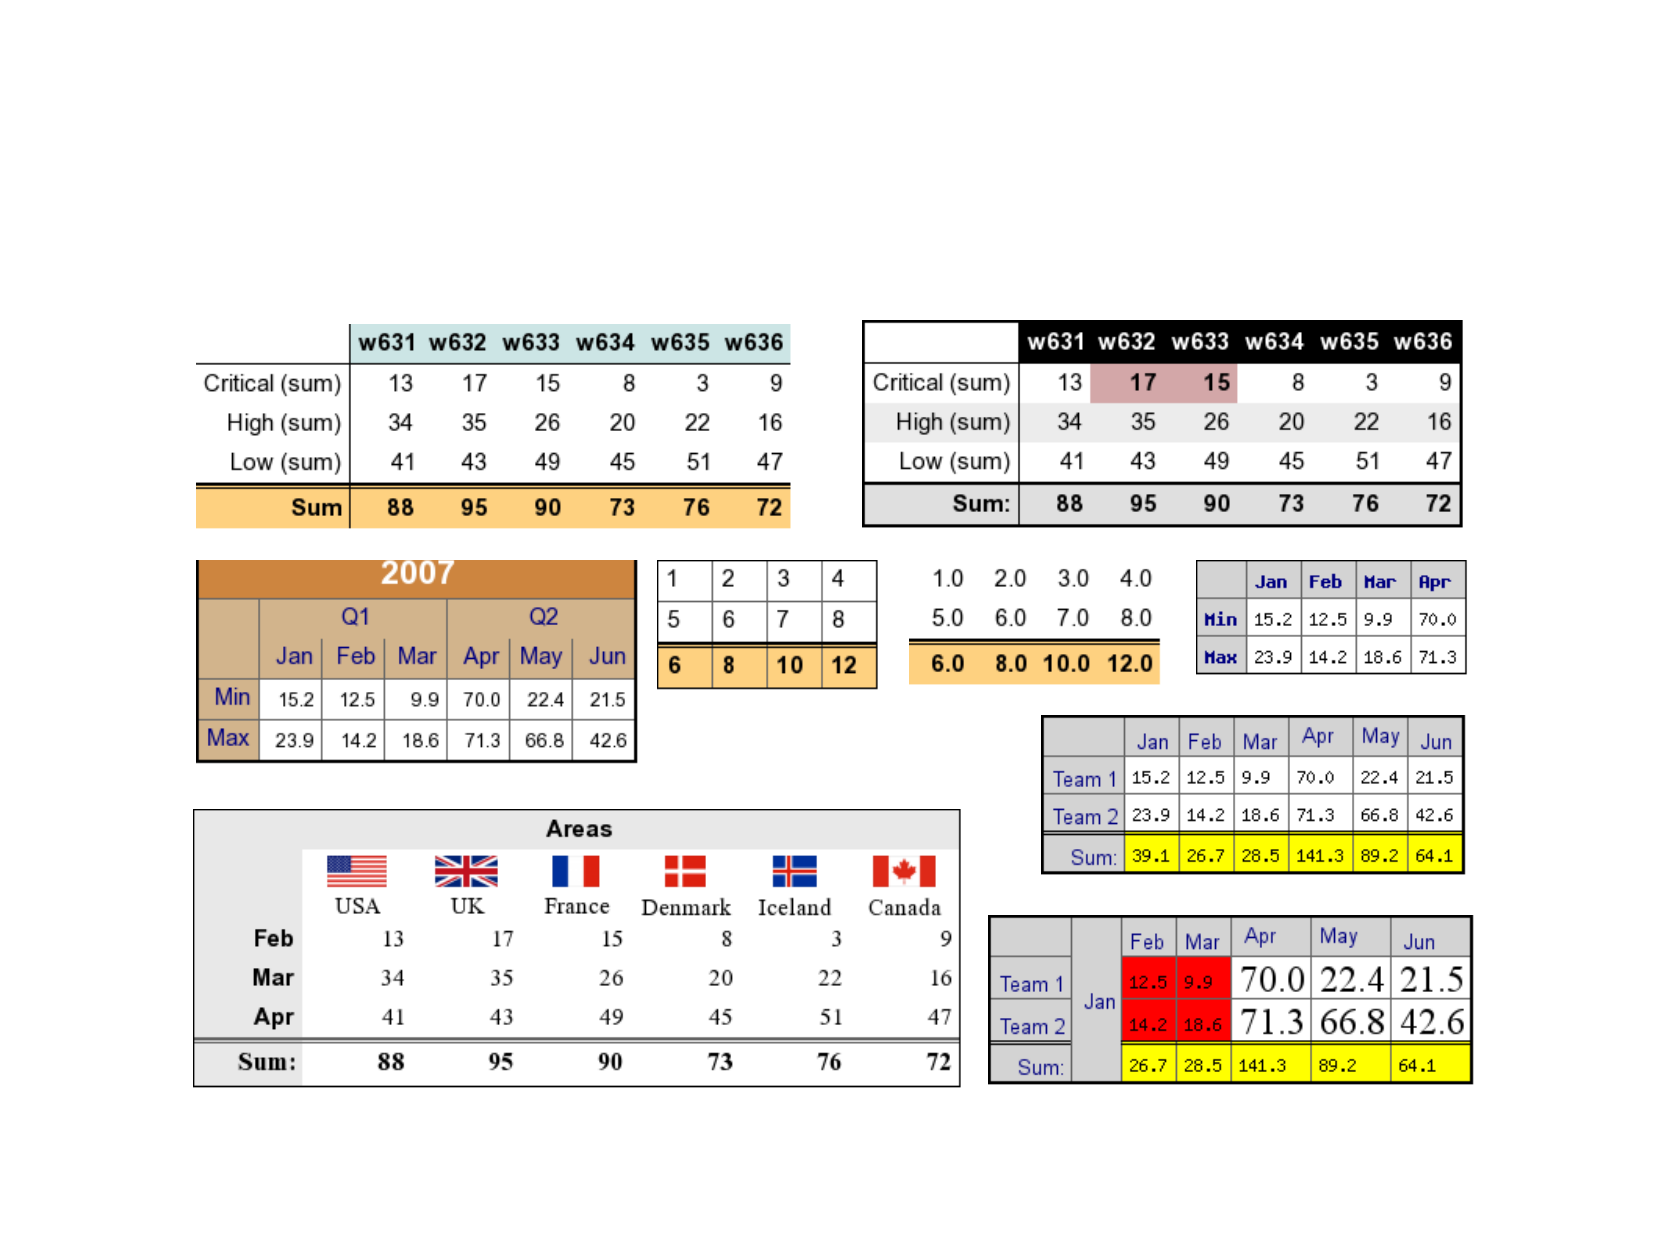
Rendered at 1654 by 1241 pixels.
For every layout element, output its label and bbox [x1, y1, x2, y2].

picture [193, 809, 975, 1123]
picture [988, 560, 1654, 1229]
picture [196, 320, 1535, 768]
picture [909, 560, 1168, 702]
